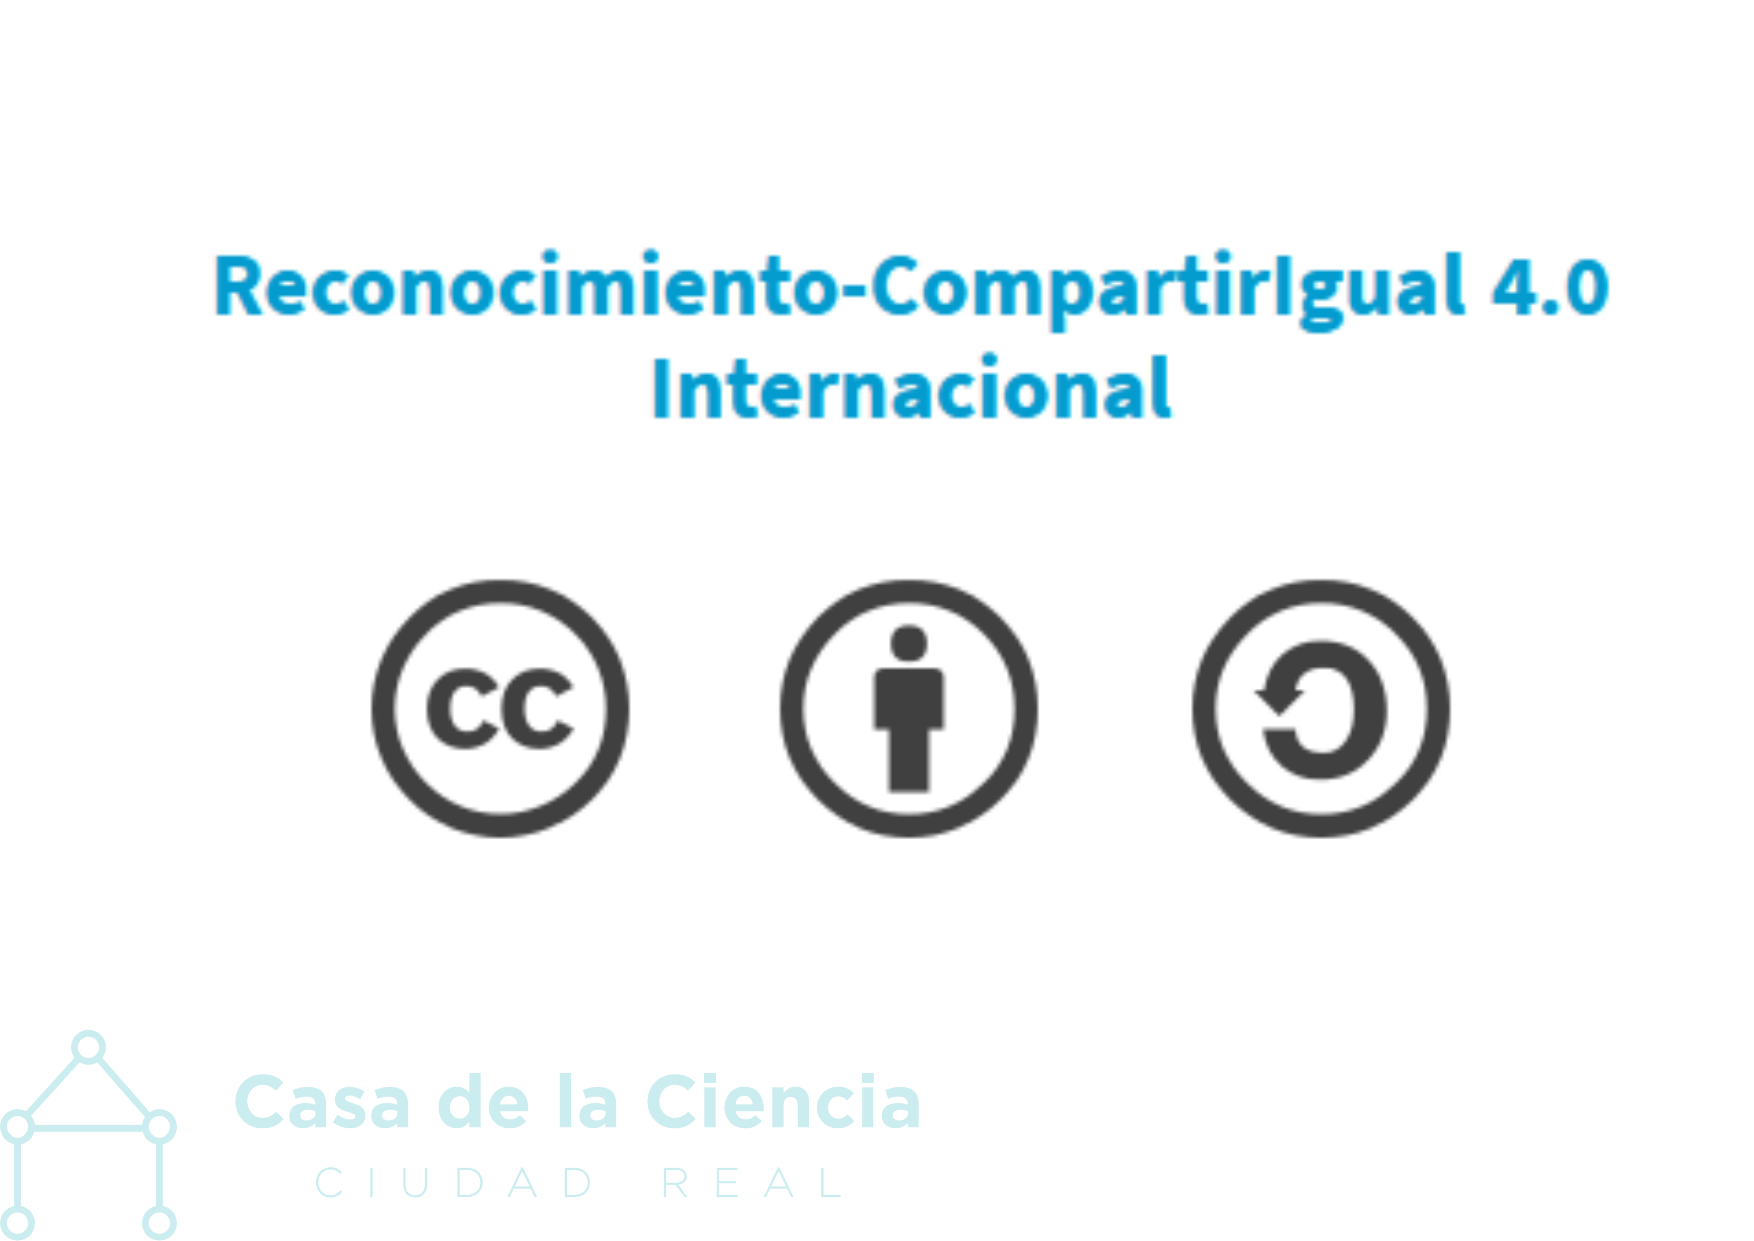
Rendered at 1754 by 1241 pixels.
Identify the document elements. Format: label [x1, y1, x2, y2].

picture [141, 224, 1687, 898]
